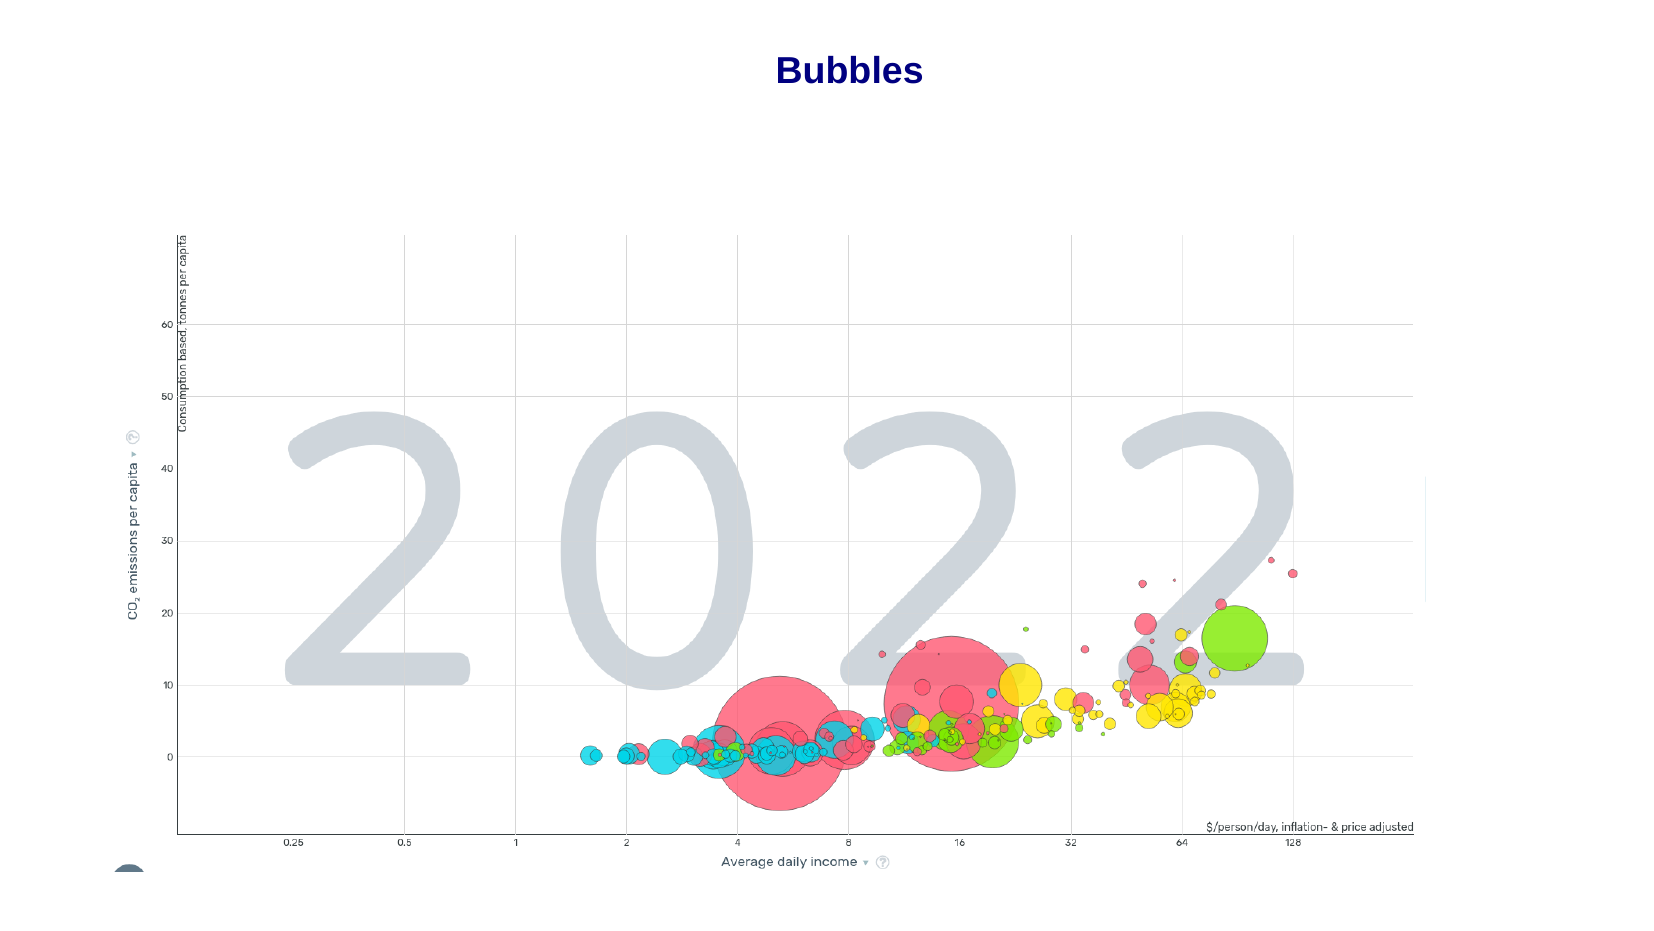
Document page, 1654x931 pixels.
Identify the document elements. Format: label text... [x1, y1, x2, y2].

text_box Bubbles [11, 42, 1654, 226]
picture [107, 225, 1426, 872]
